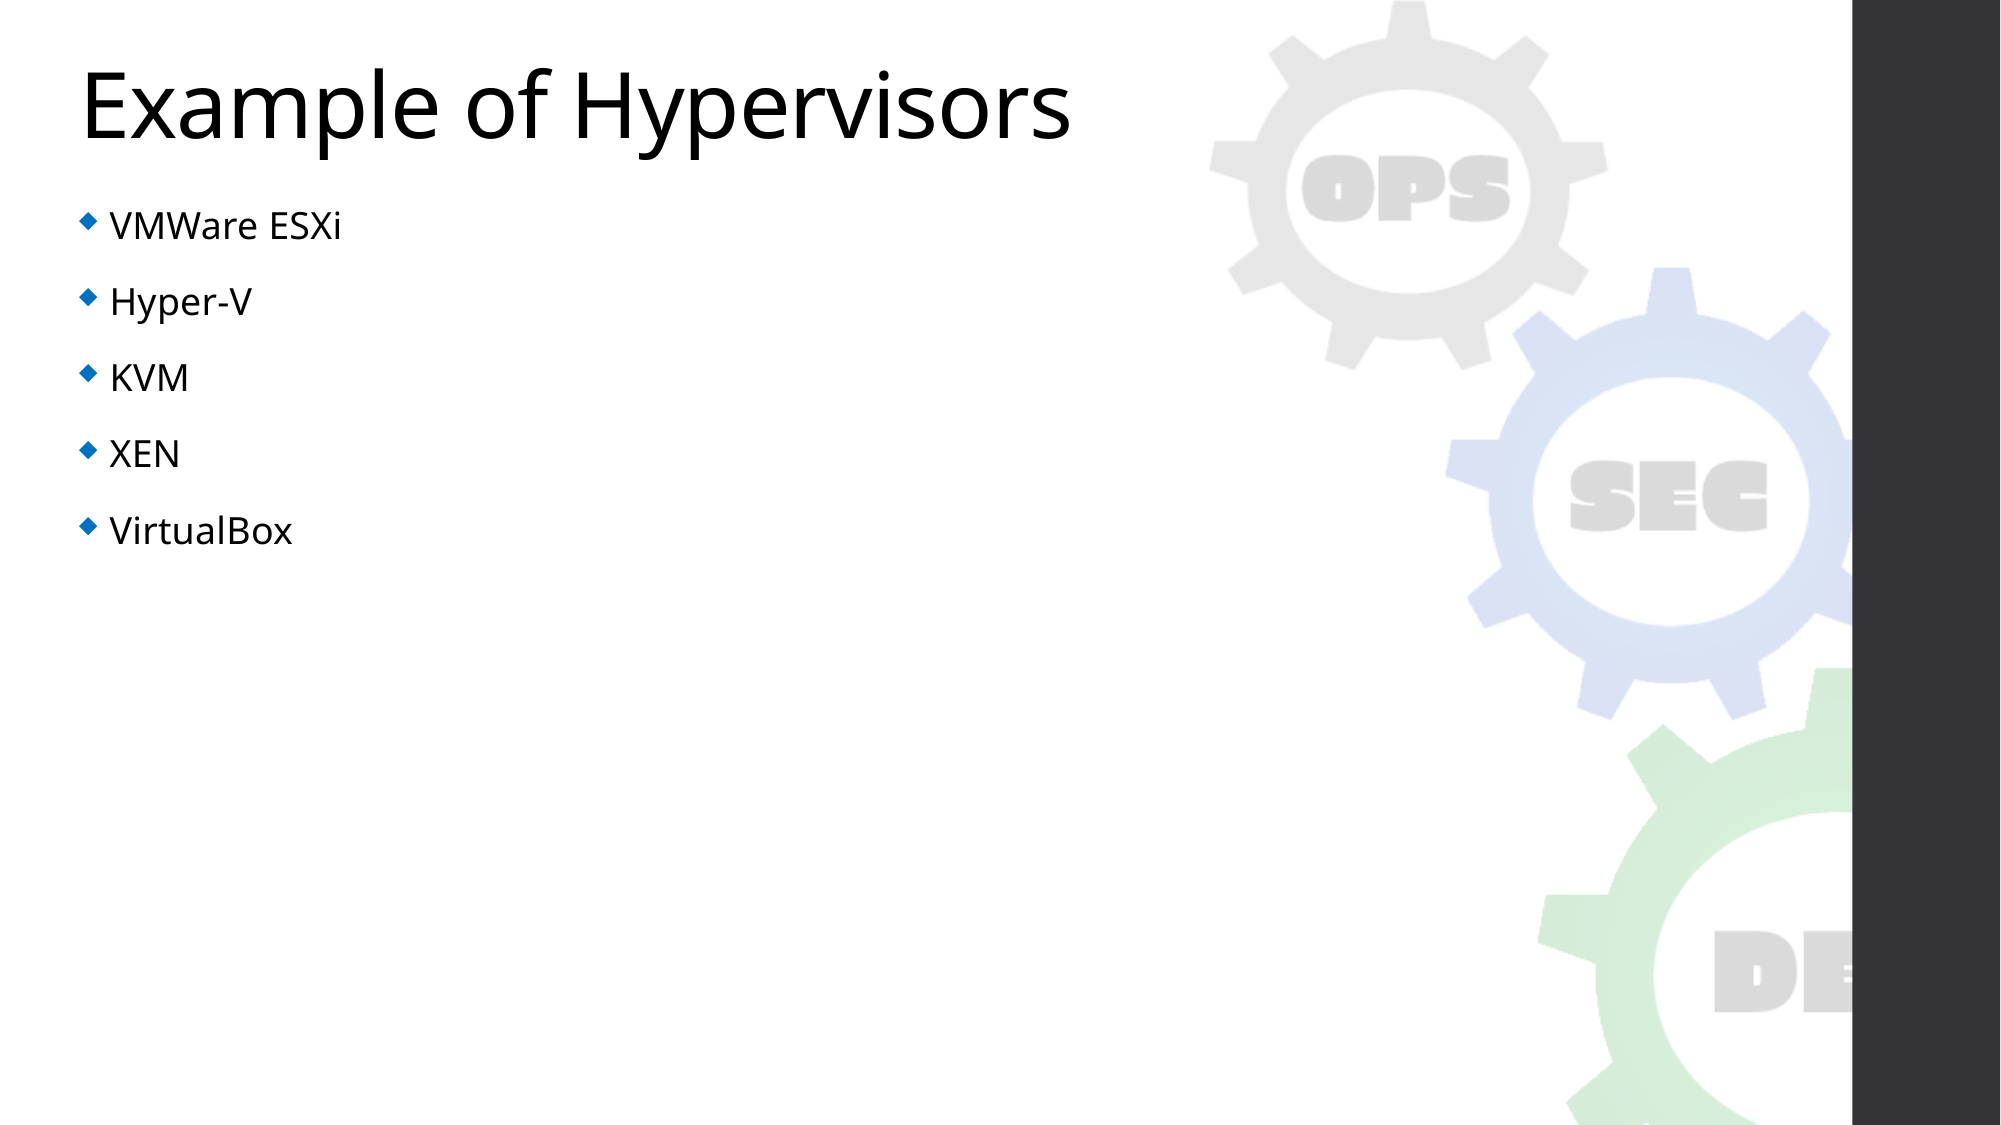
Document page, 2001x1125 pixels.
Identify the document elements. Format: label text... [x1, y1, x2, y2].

title Example of Hypervisors [64, 33, 1797, 166]
list VMWare ESXi Hyper-V KVM XEN VirtualBox [64, 198, 1797, 1073]
